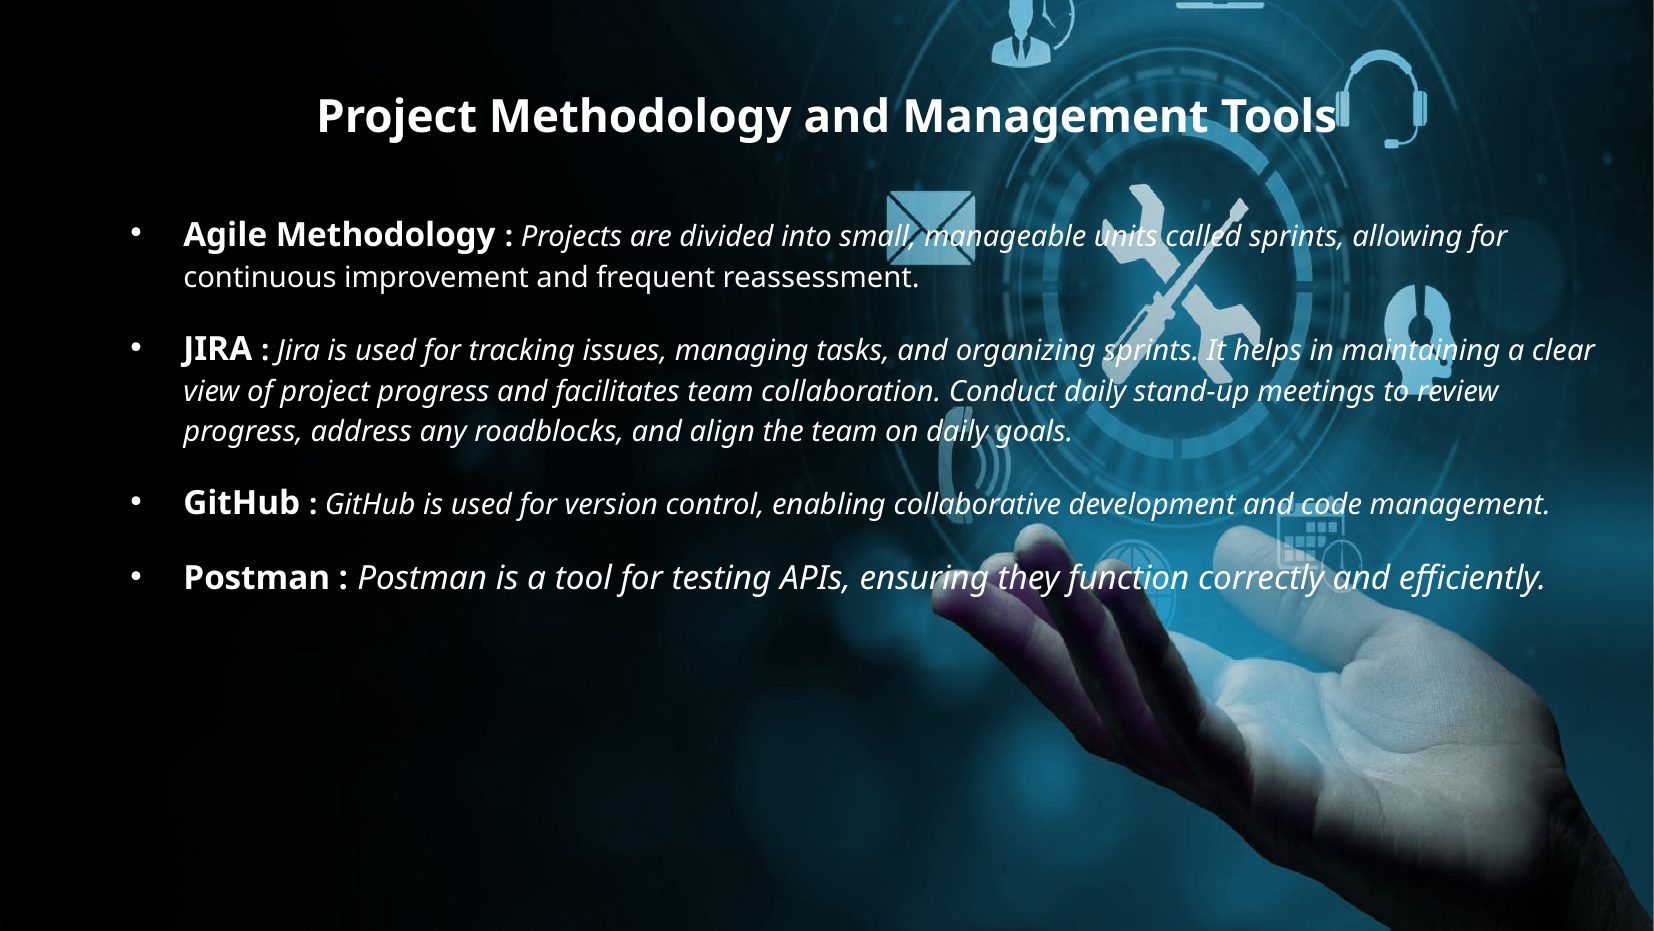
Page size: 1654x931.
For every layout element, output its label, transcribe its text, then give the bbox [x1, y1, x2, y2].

picture [0, 0, 1654, 931]
list Agile Methodology : Projects are divided into small, manageable units called sprints, allowing for continuous improvement and frequent reassessment. JIRA : Jira is used for tracking issues, managing tasks, and organizing sprints. It helps in maintaining a clear view of project progress and facilitates team collaboration. Conduct daily stand-up meetings to review progress, address any roadblocks, and align the team on daily goals. GitHub : GitHub is used for version control, enabling collaborative development and code management. Postman : Postman is a tool for testing APIs, ensuring they function correctly and efficiently. [112, 210, 1601, 751]
title Project Methodology and Management Tools [82, 37, 1571, 193]
